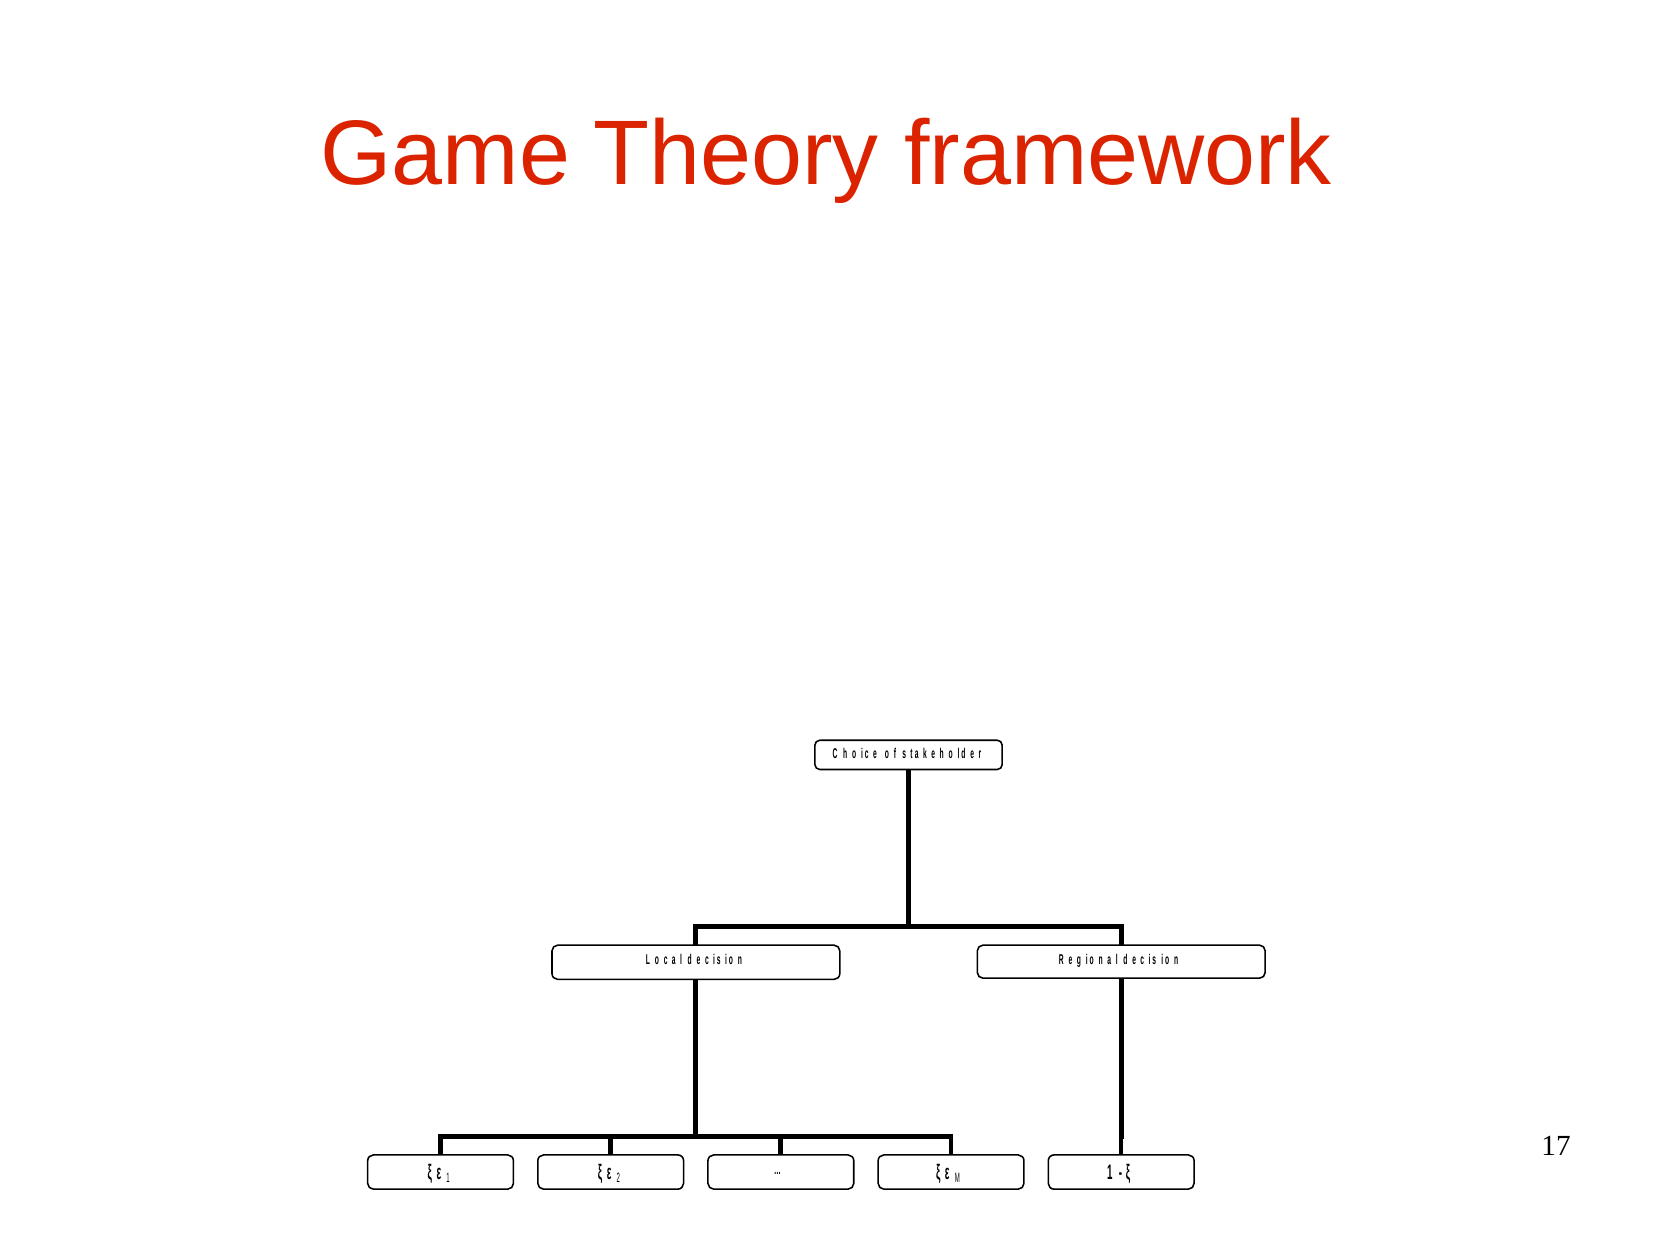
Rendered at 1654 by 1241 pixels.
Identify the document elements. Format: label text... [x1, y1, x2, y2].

title Game Theory framework [82, 49, 1571, 257]
picture [366, 739, 1267, 1191]
